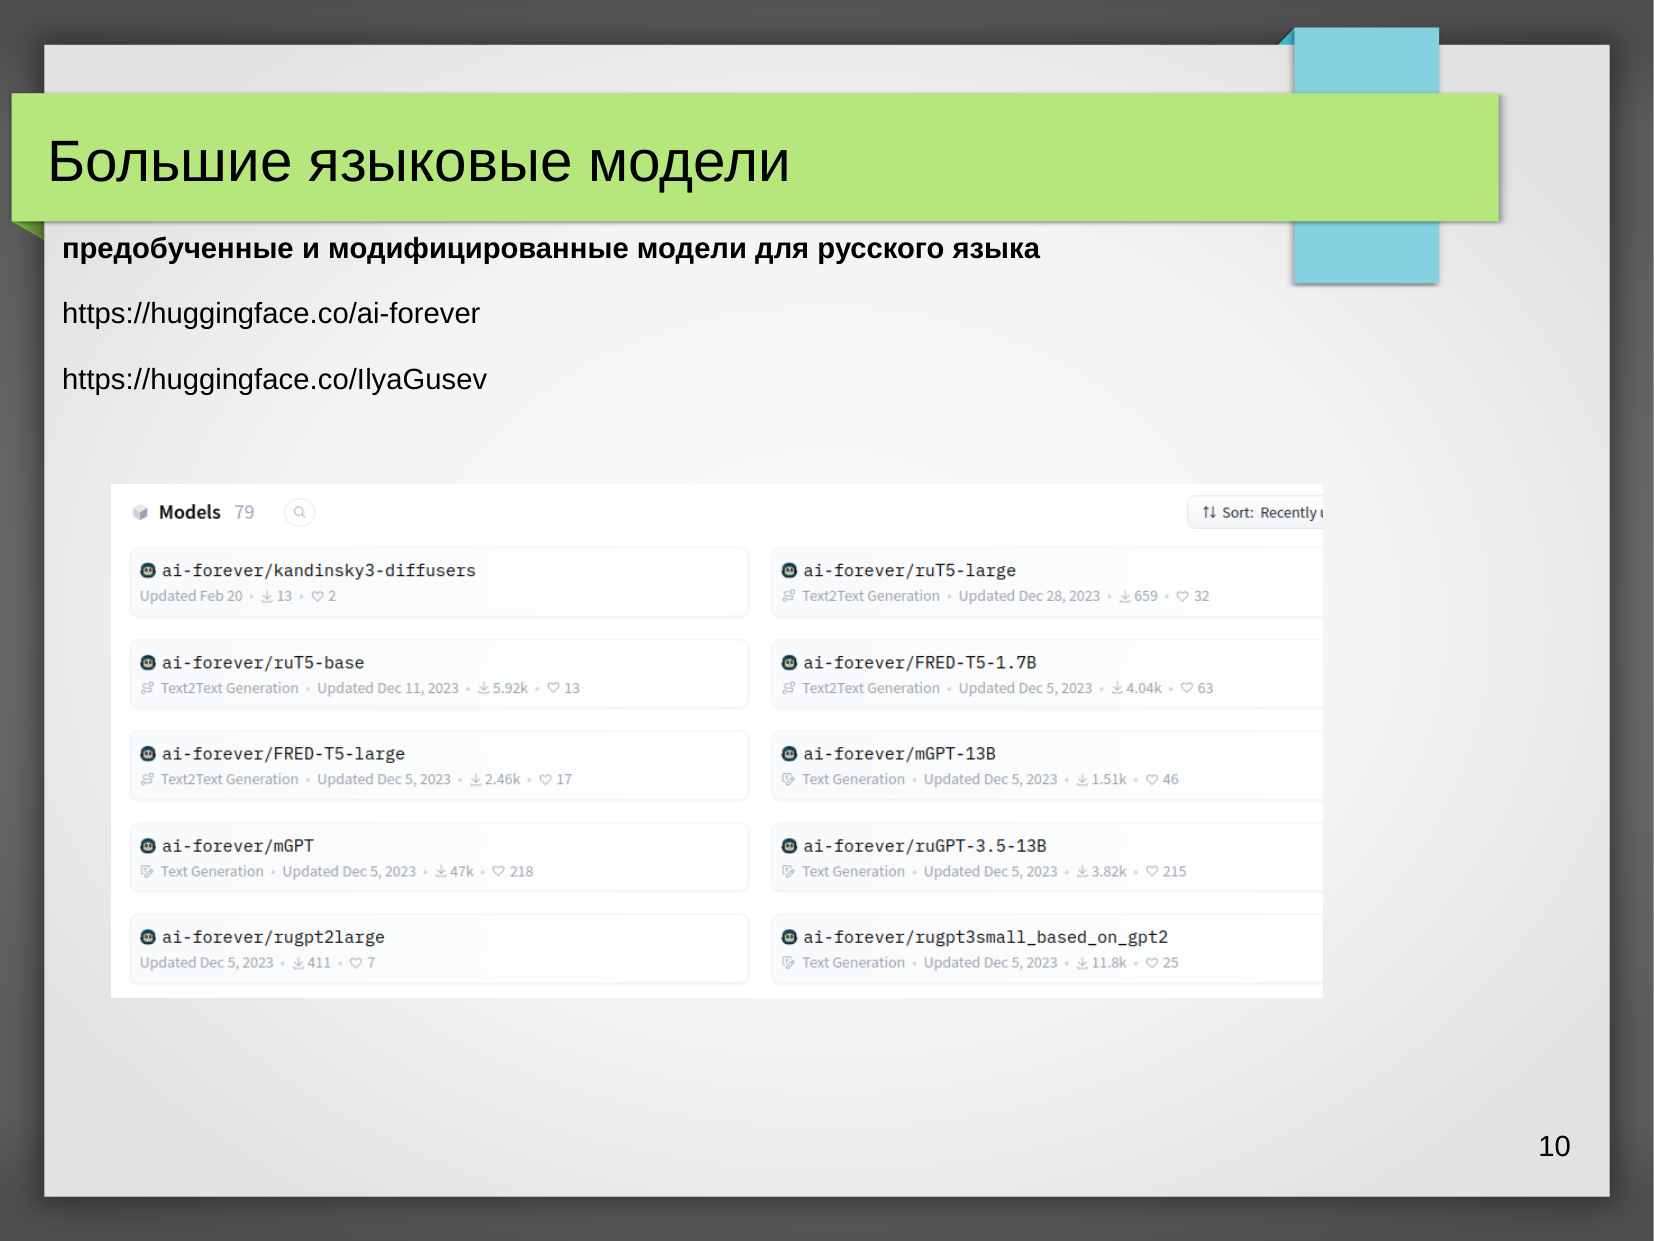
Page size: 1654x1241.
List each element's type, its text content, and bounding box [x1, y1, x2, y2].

text_box предобученные и модифицированные модели для русского языка https://huggingface.co/ai-forever https://huggingface.co/IlyaGusev [47, 224, 1123, 436]
picture [0, 0, 1654, 1241]
title Большие языковые модели [47, 121, 1241, 201]
